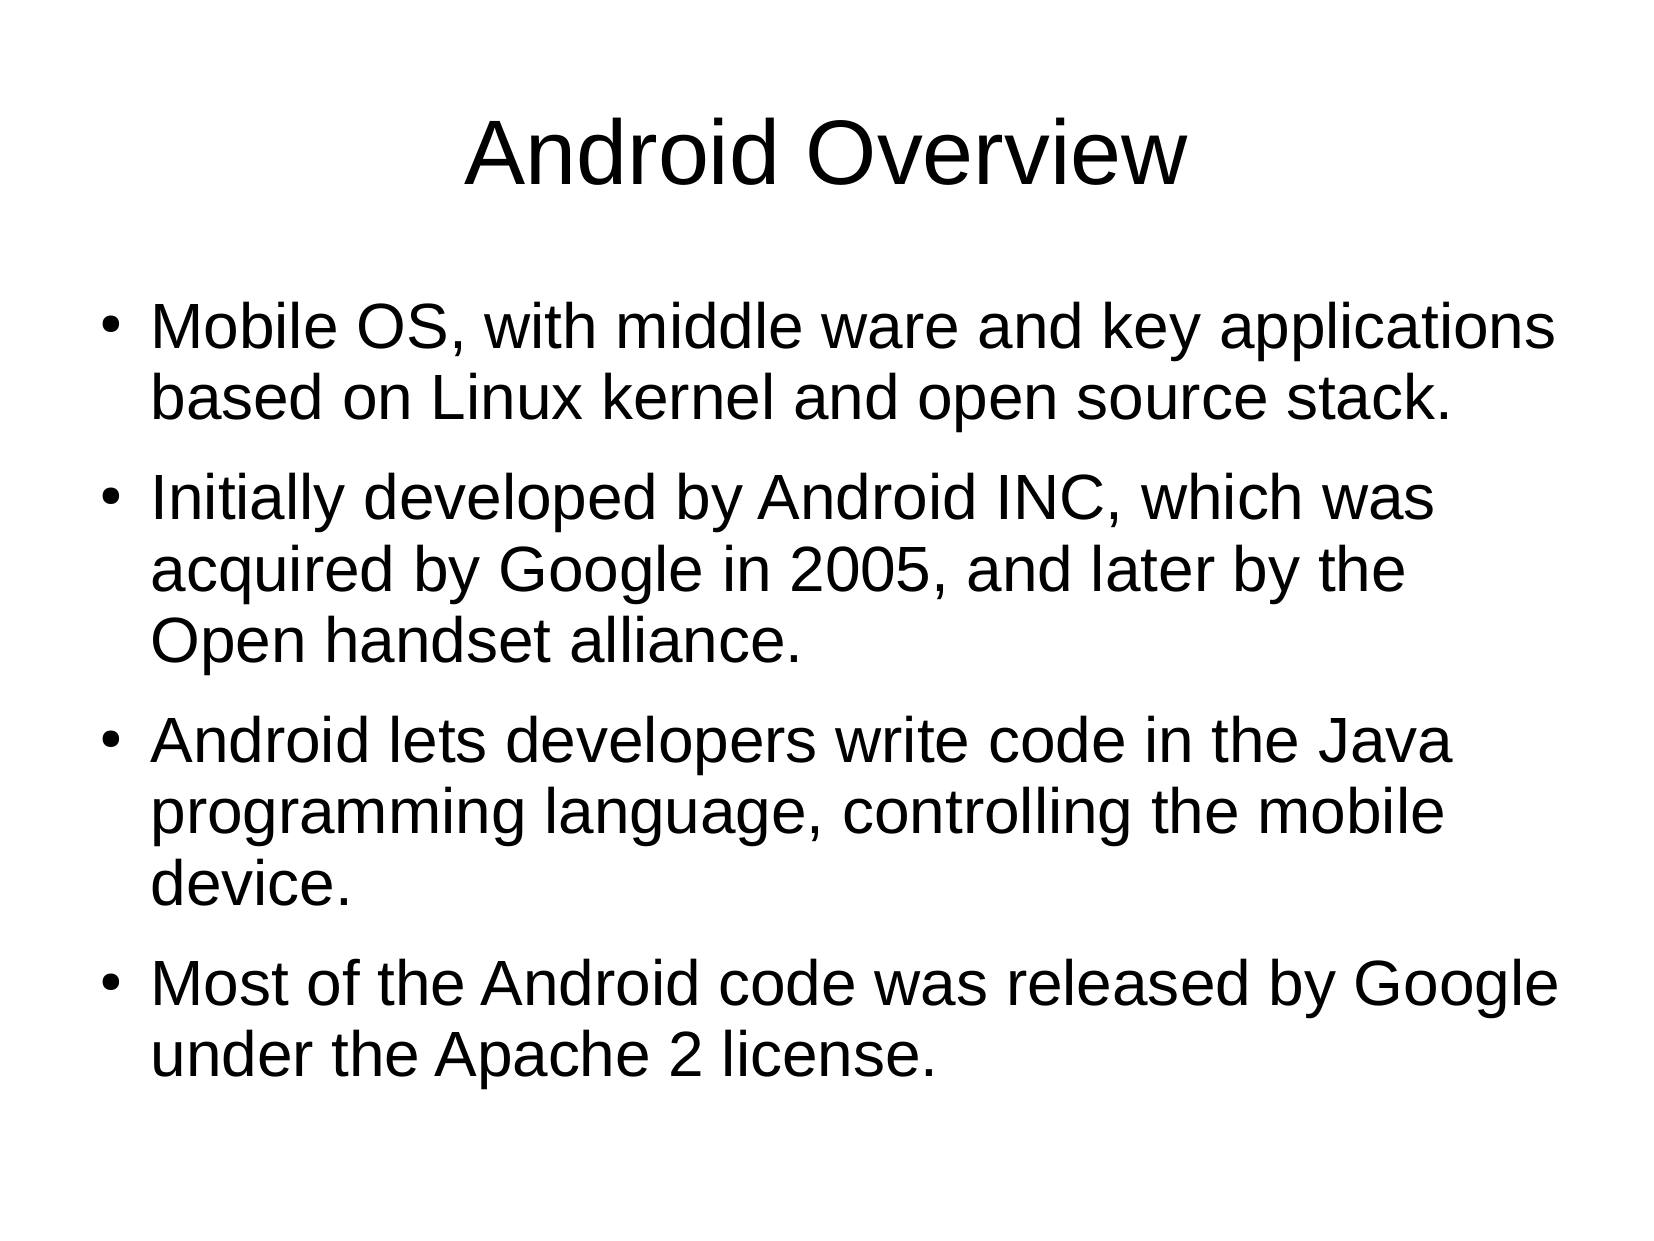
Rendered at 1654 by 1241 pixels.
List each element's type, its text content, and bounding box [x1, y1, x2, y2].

list Mobile OS, with middle ware and key applications based on Linux kernel and open source stack. Initially developed by Android INC, which was acquired by Google in 2005, and later by the Open handset alliance. Android lets developers write code in the Java programming language, controlling the mobile device. Most of the Android code was released by Google under the Apache 2 license. [82, 290, 1571, 1109]
title Android Overview [82, 49, 1571, 257]
